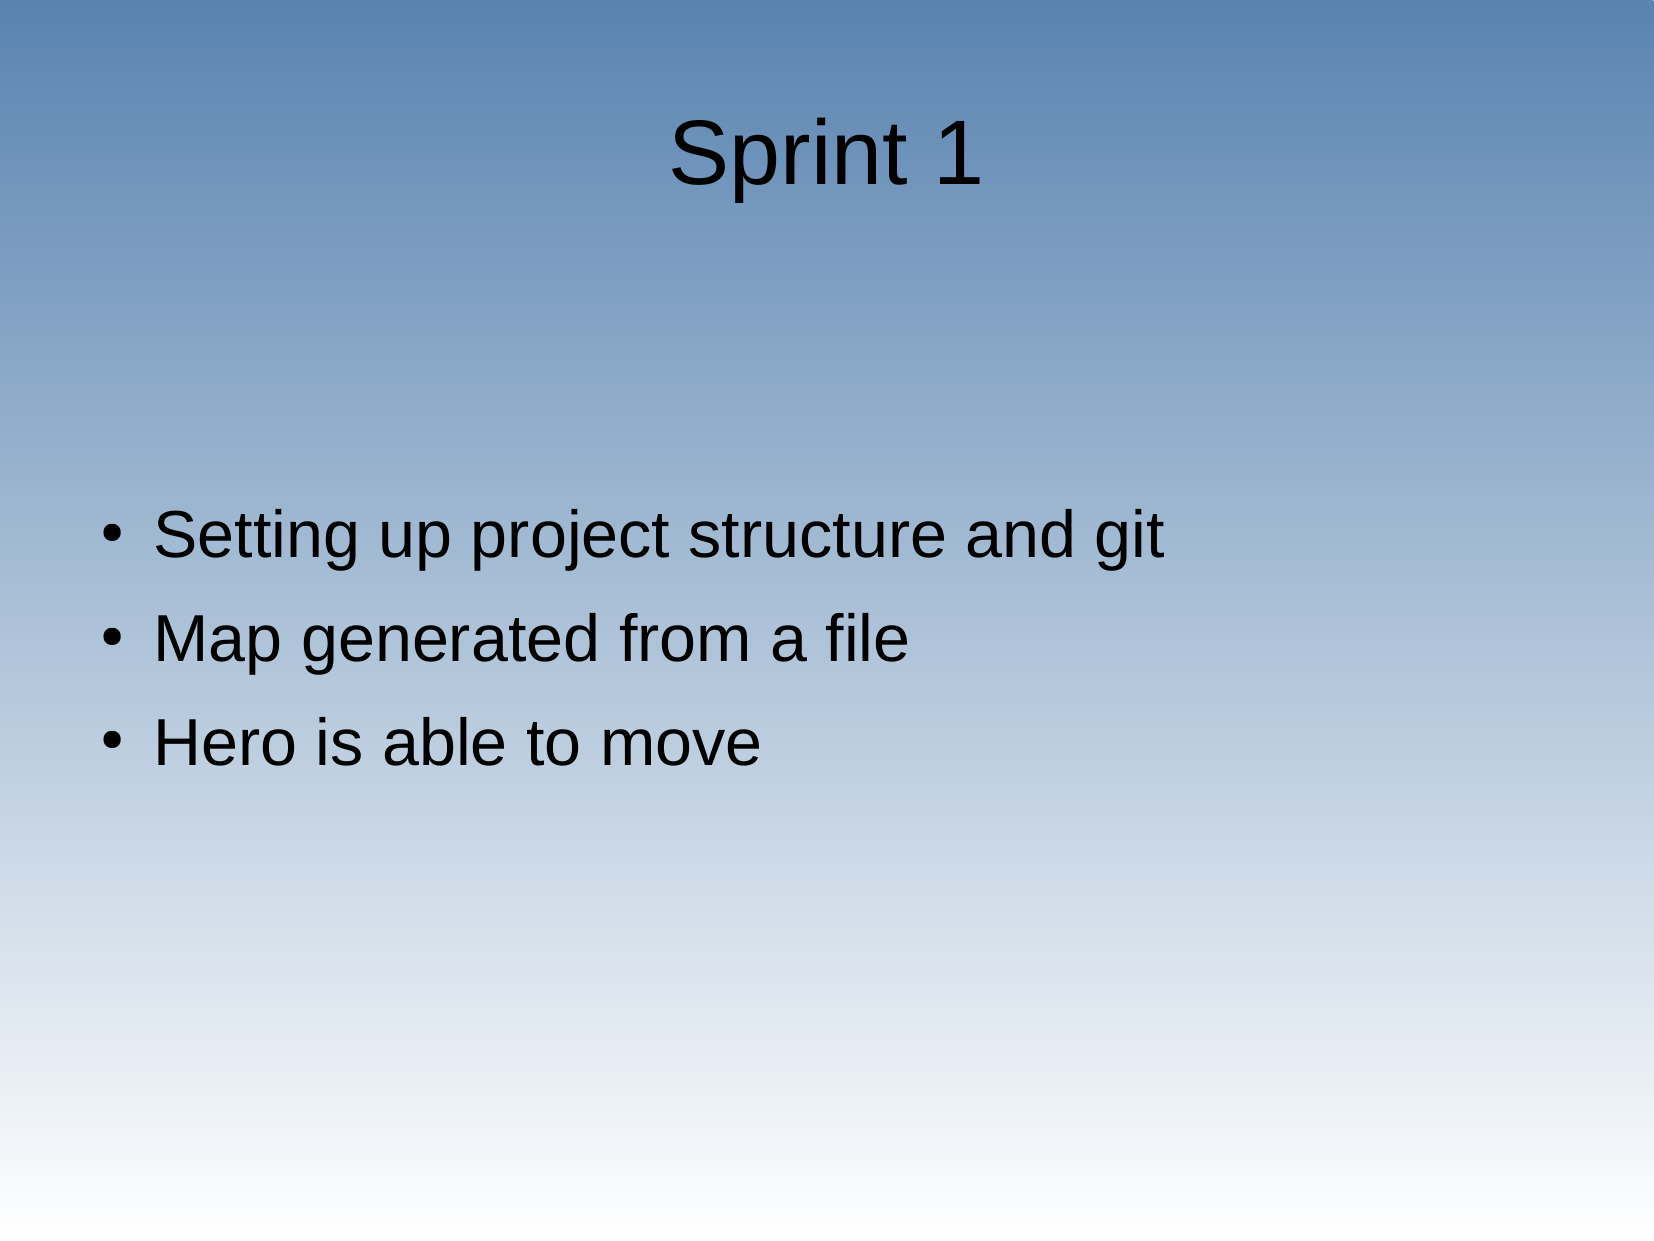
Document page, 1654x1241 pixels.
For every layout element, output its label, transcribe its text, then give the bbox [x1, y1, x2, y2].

list Setting up project structure and git Map generated from a file Hero is able to move [82, 290, 1571, 1010]
title Sprint 1 [82, 49, 1571, 257]
